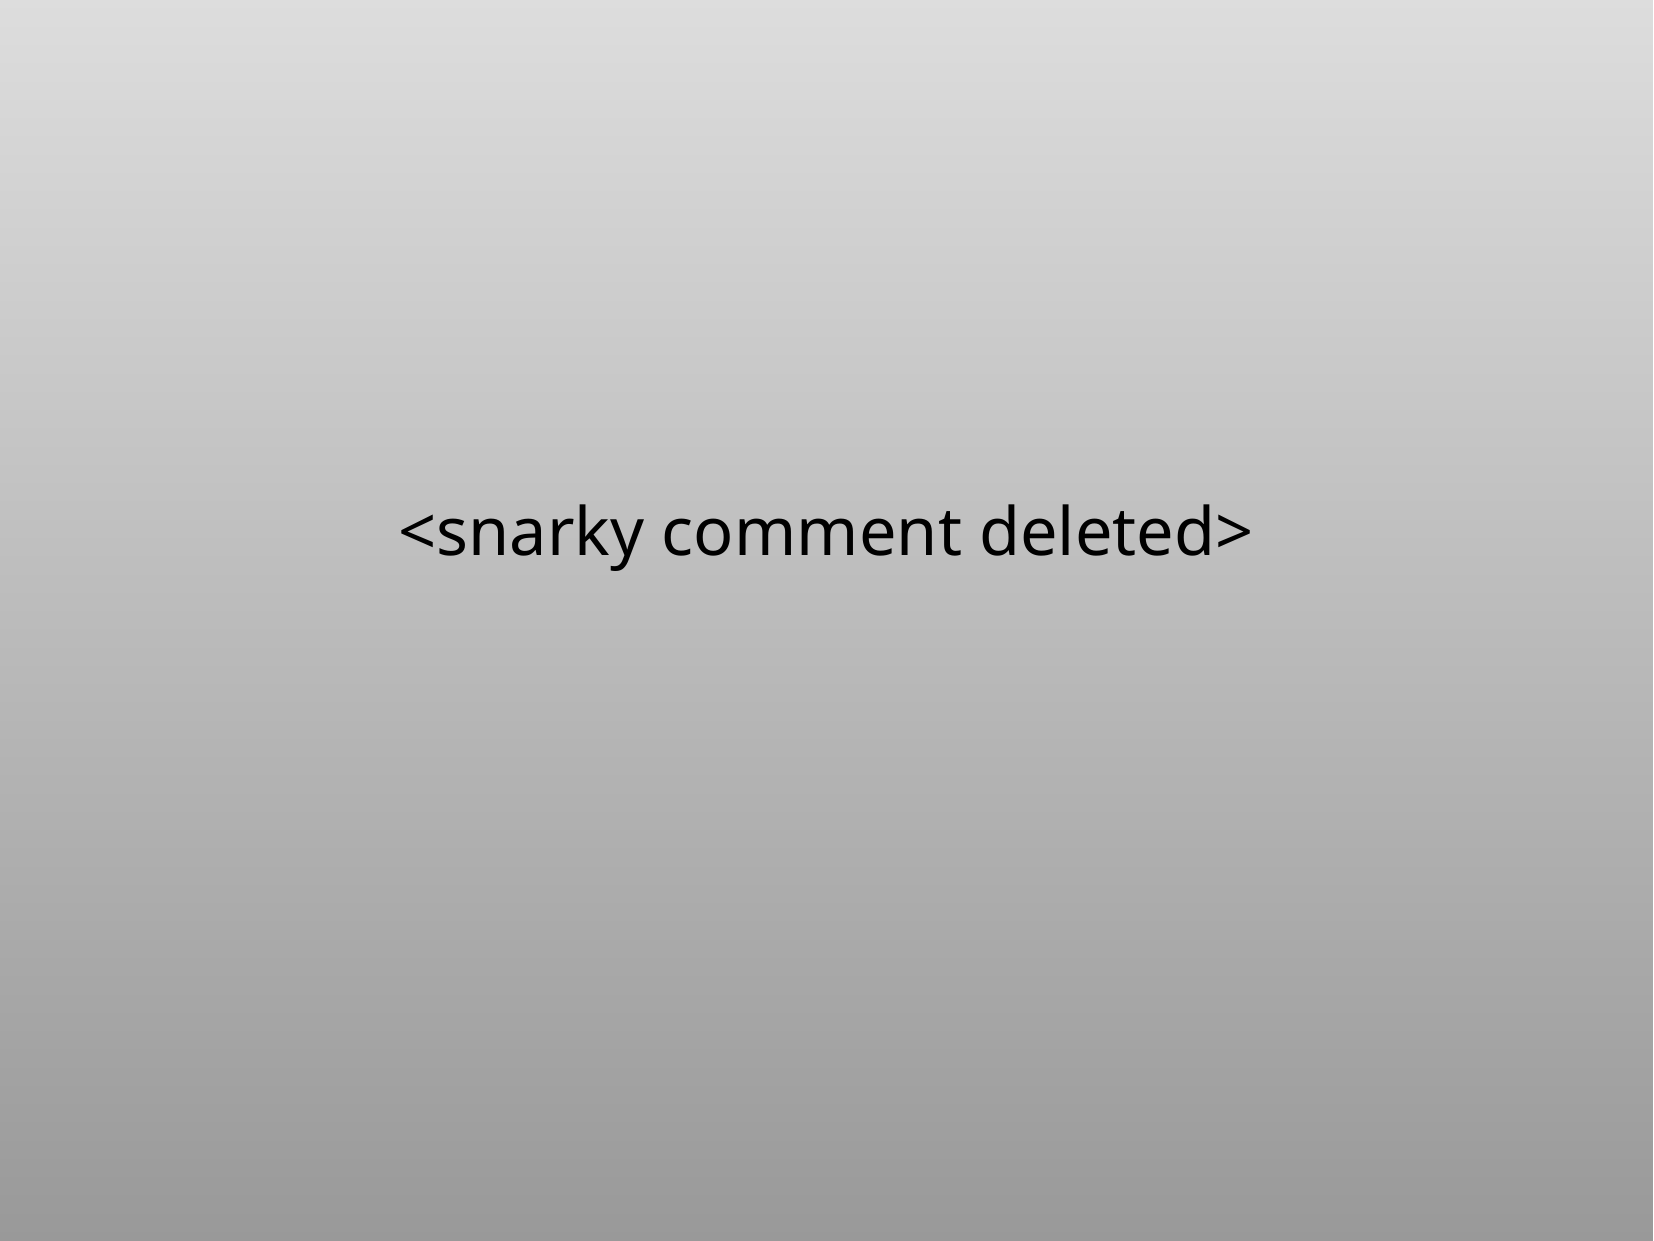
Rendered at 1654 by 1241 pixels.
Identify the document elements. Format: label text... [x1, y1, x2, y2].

subtitle <snarky comment deleted> [82, 49, 1571, 1010]
